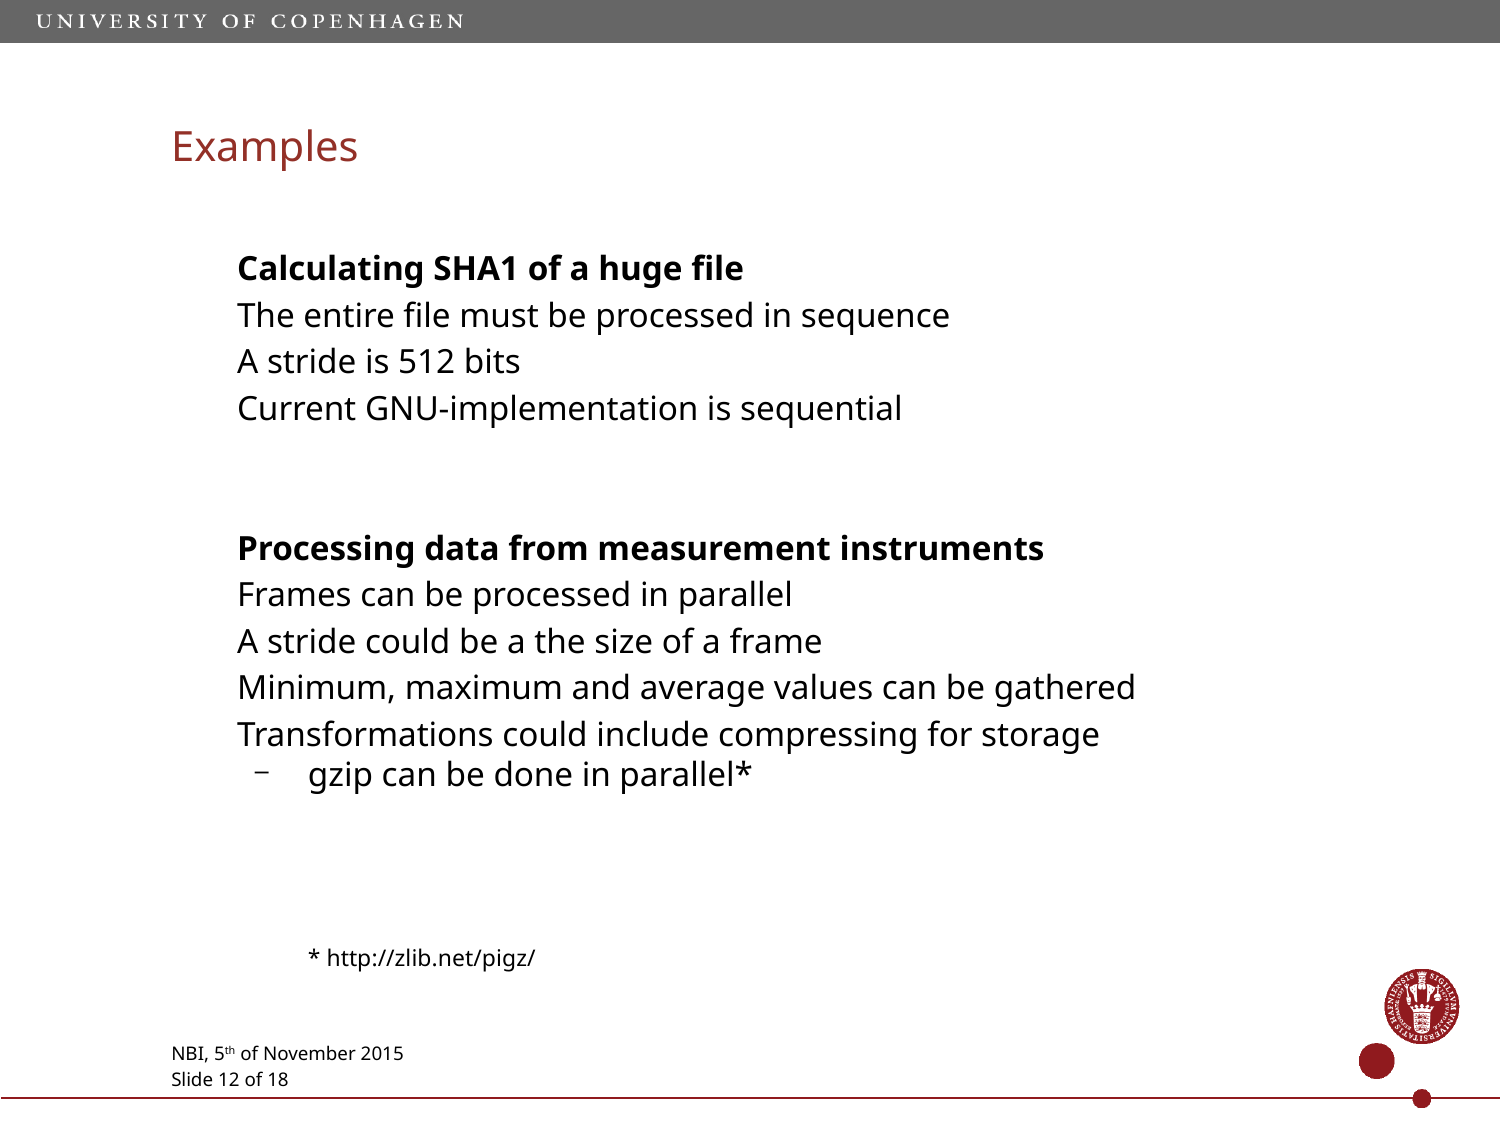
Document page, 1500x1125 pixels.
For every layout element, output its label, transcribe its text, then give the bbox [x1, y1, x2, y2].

title Examples [171, 75, 1250, 171]
picture [0, 910, 1500, 1122]
slide_number NBI, 5th of November 2015 [171, 1041, 1251, 1066]
list Calculating SHA1 of a huge file The entire file must be processed in sequence A stride is 512 bits Current GNU-implementation is sequential Processing data from measurement instruments Frames can be processed in parallel A stride could be a the size of a frame Minimum, maximum and average values can be gathered Transformations could include compressing for storage gzip can be done in parallel* * http://zlib.net/pigz/ [166, 200, 1246, 515]
slide_number Slide <number> of 18 [171, 1067, 522, 1092]
